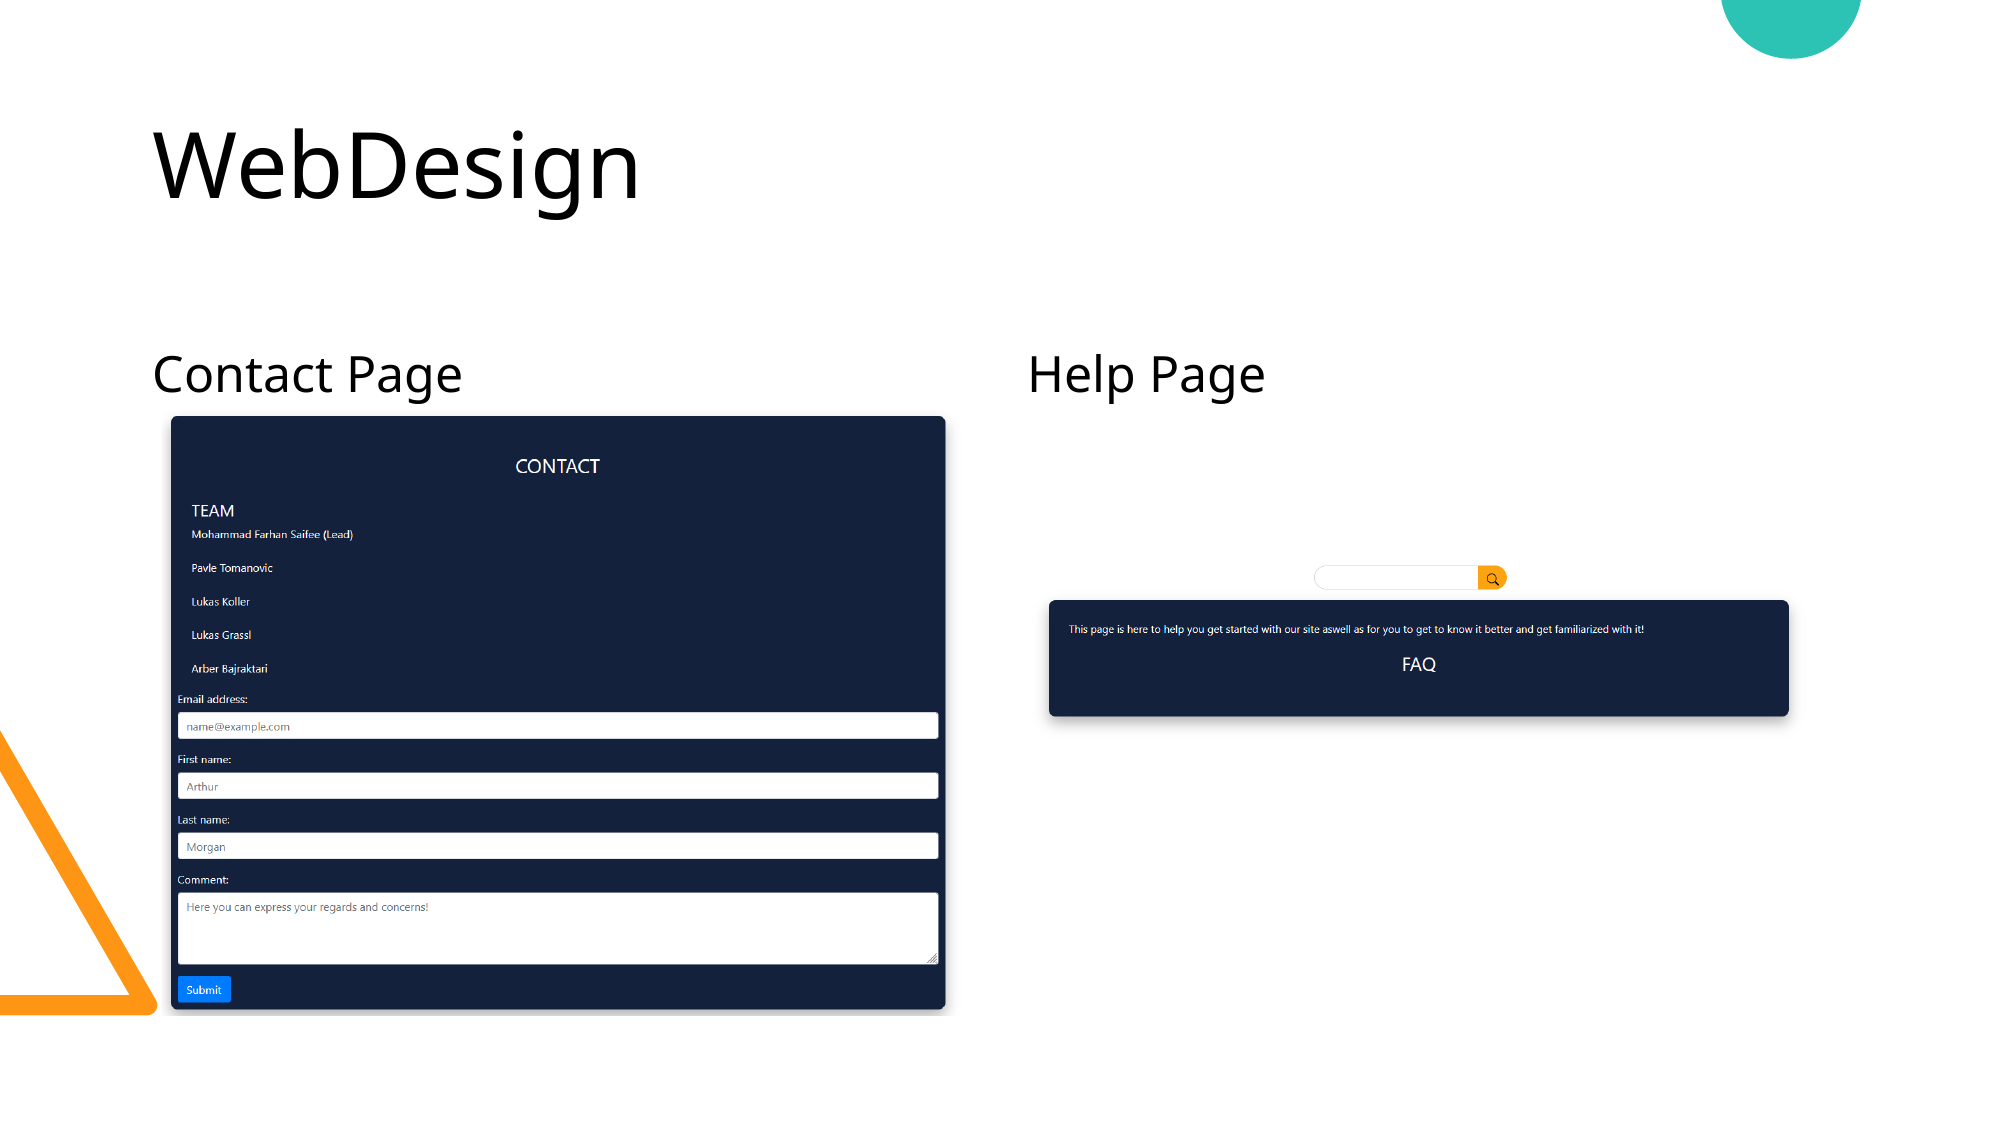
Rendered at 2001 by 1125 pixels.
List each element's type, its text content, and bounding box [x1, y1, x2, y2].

list Contact Page [137, 275, 984, 411]
list Help Page [1012, 275, 1863, 411]
picture [162, 410, 1917, 1016]
title WebDesign [137, 59, 1863, 278]
